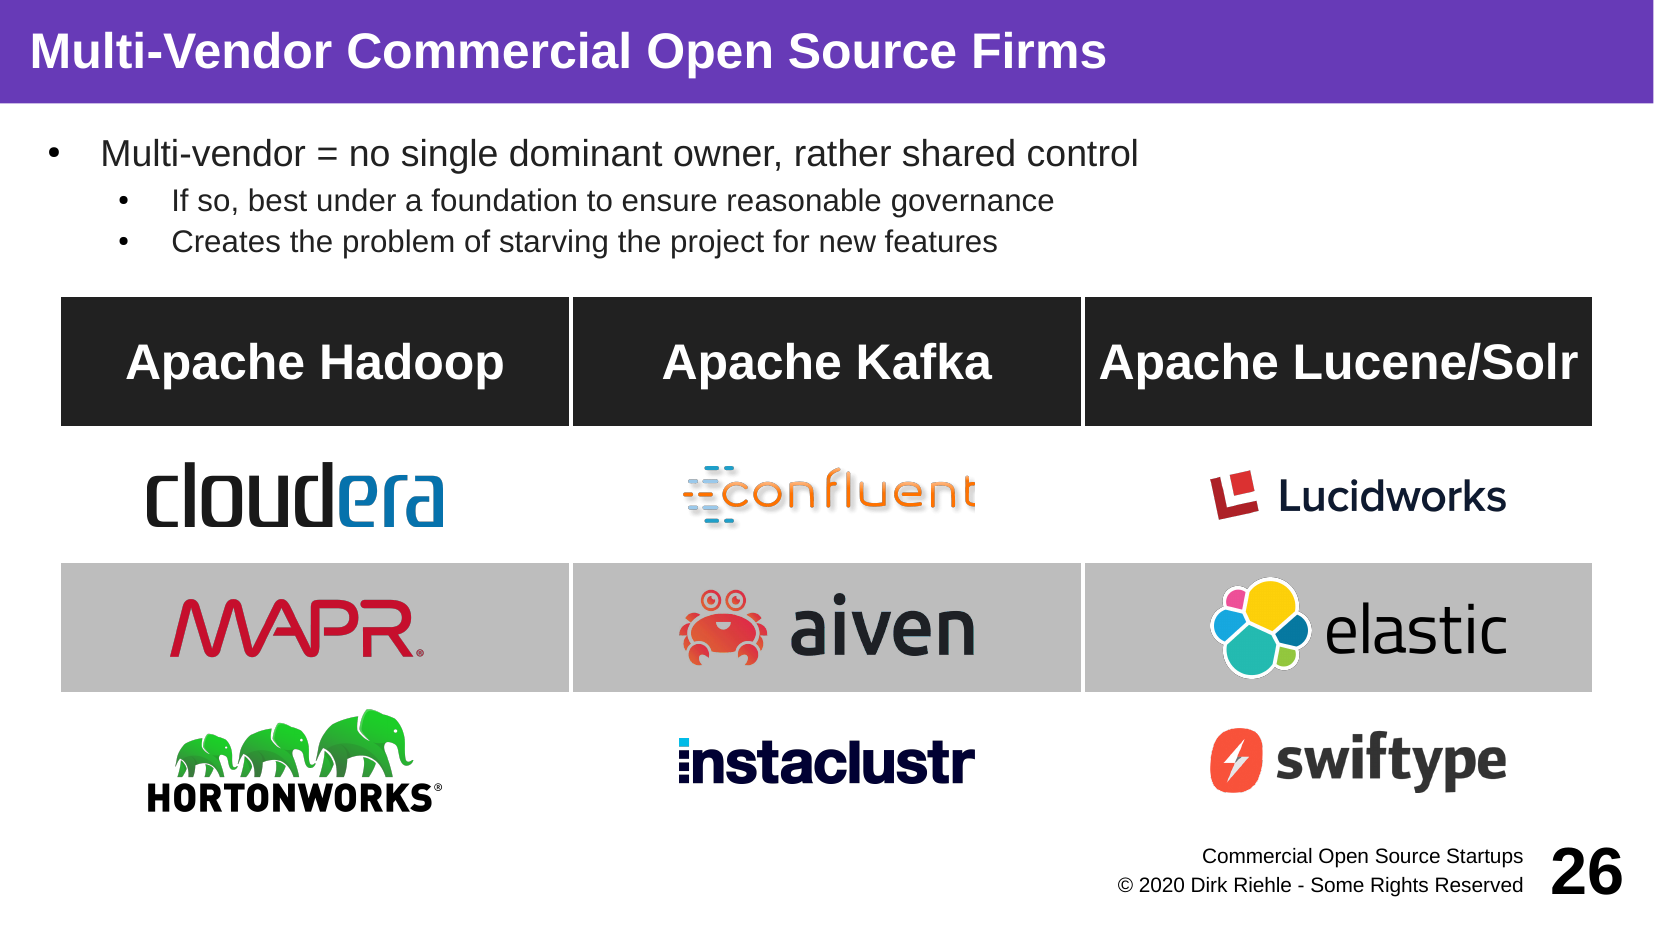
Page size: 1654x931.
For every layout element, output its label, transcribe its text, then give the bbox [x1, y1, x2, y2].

picture [679, 738, 975, 784]
picture [1210, 470, 1506, 520]
table_cell [61, 813, 569, 825]
picture [147, 577, 443, 679]
title Multi-Vendor Commercial Open Source Firms [0, 0, 1654, 104]
picture [1210, 728, 1506, 793]
picture [1210, 577, 1506, 679]
picture [679, 433, 975, 555]
table_cell [573, 813, 1081, 825]
picture [679, 589, 975, 666]
picture [147, 462, 443, 527]
table_cell [1085, 813, 1592, 825]
list Multi-vendor = no single dominant owner, rather shared control If so, best under a foundation to ensure reasonable governance Creates the problem of starving the project for new features [29, 132, 1625, 813]
picture [147, 708, 443, 813]
